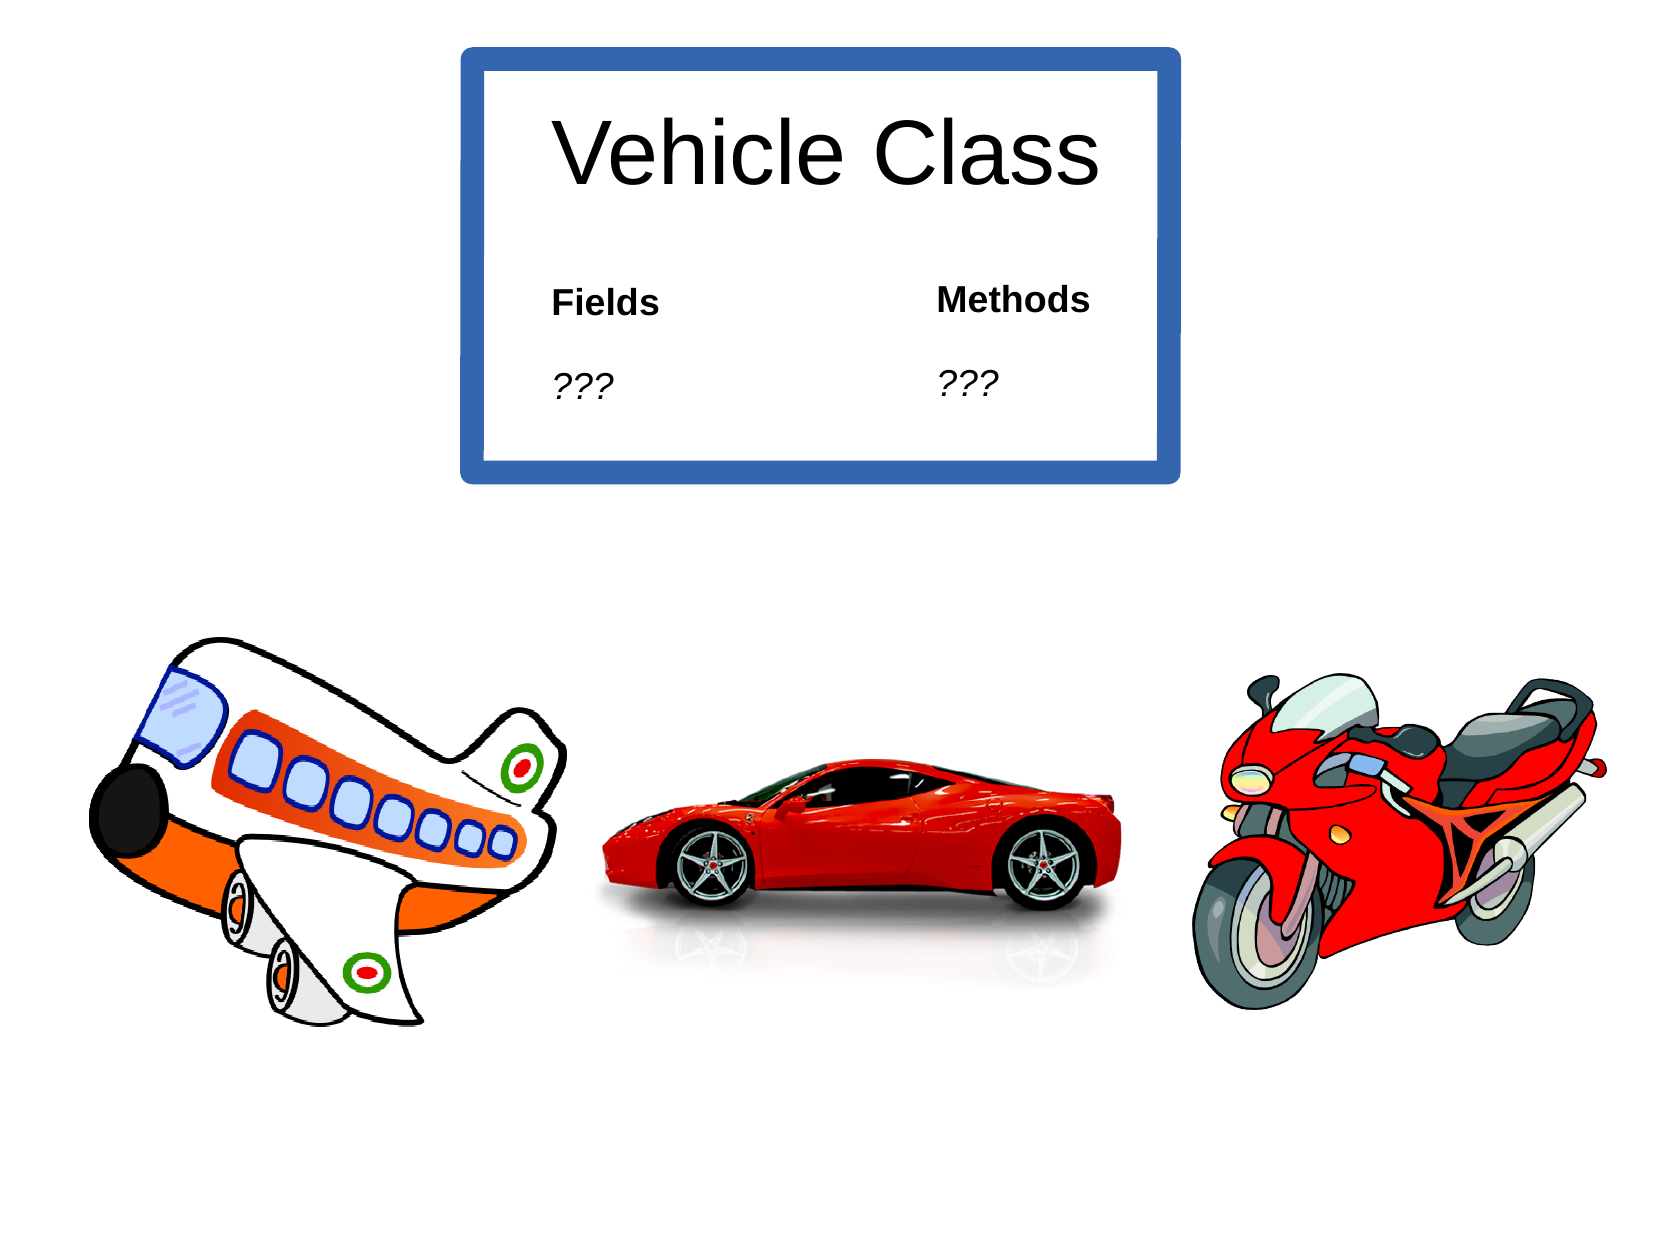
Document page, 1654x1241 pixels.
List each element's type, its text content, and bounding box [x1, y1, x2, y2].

text_box [471, 257, 1170, 473]
picture [89, 637, 1158, 1027]
text_box Methods ??? [921, 270, 1106, 412]
text_box Fields ??? [536, 273, 675, 415]
picture [1192, 673, 1607, 1010]
title Vehicle Class [82, 49, 1571, 257]
